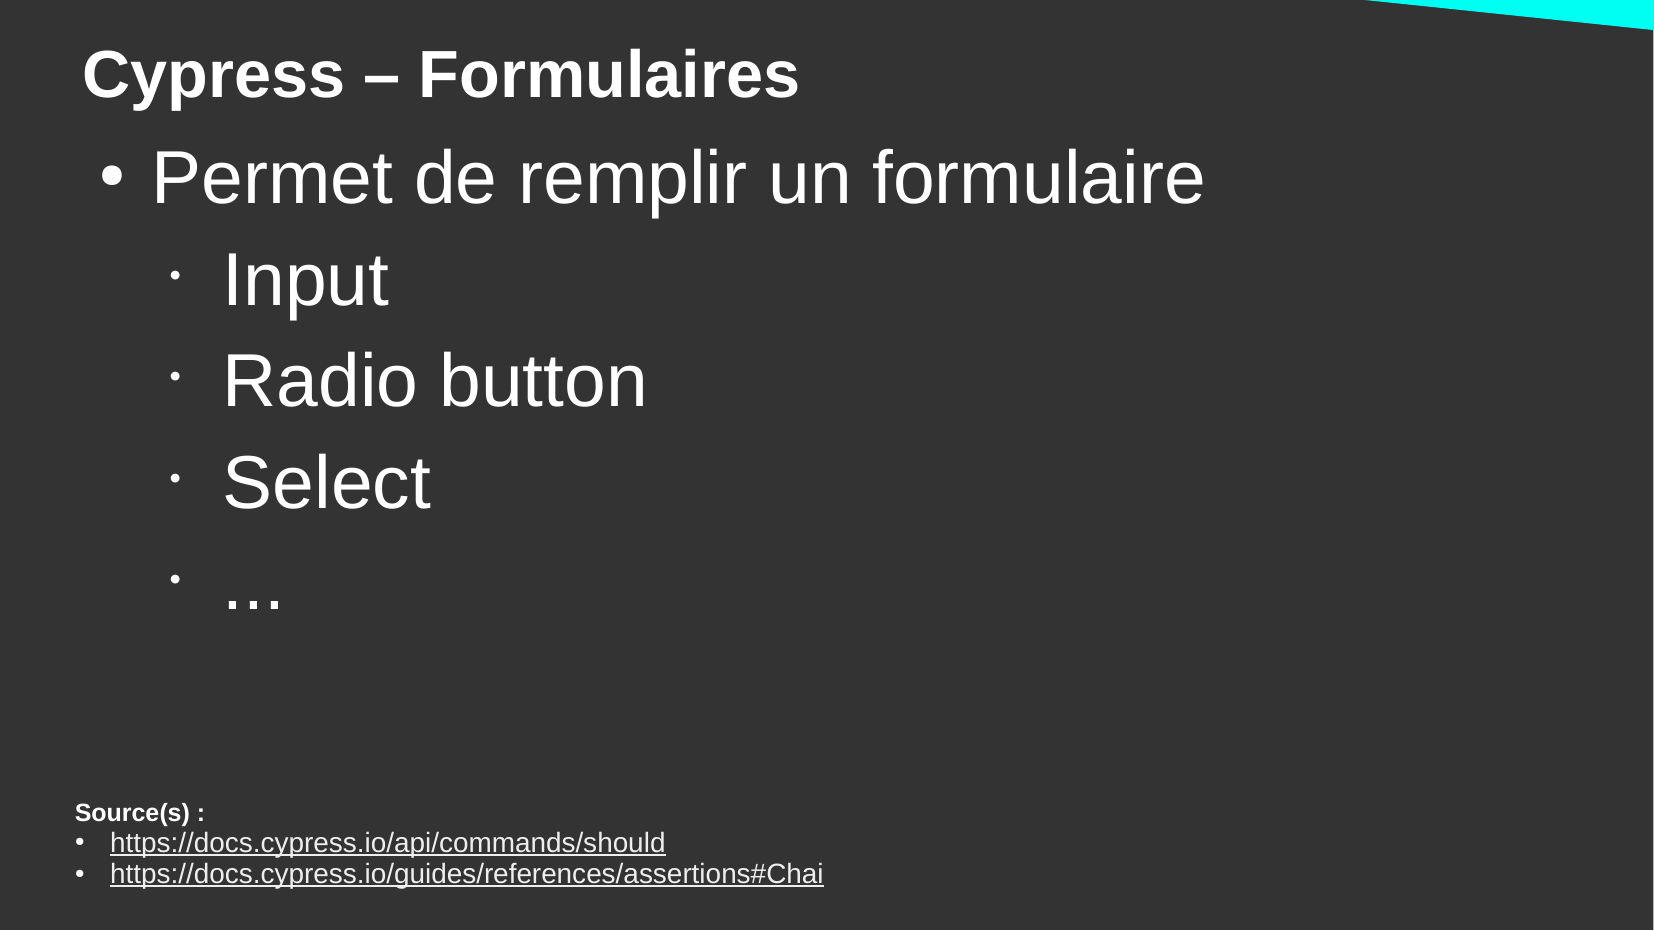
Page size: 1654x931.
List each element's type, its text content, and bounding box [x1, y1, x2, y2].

text_box [1364, 0, 1654, 31]
list Permet de remplir un formulaire Input Radio button Select ... [80, 135, 1619, 768]
text_box Source(s) : https://docs.cypress.io/api/commands/should https://docs.cypress.io/guides/references/assertions#Chai [60, 791, 1546, 898]
title Cypress – Formulaires [82, 37, 1158, 112]
